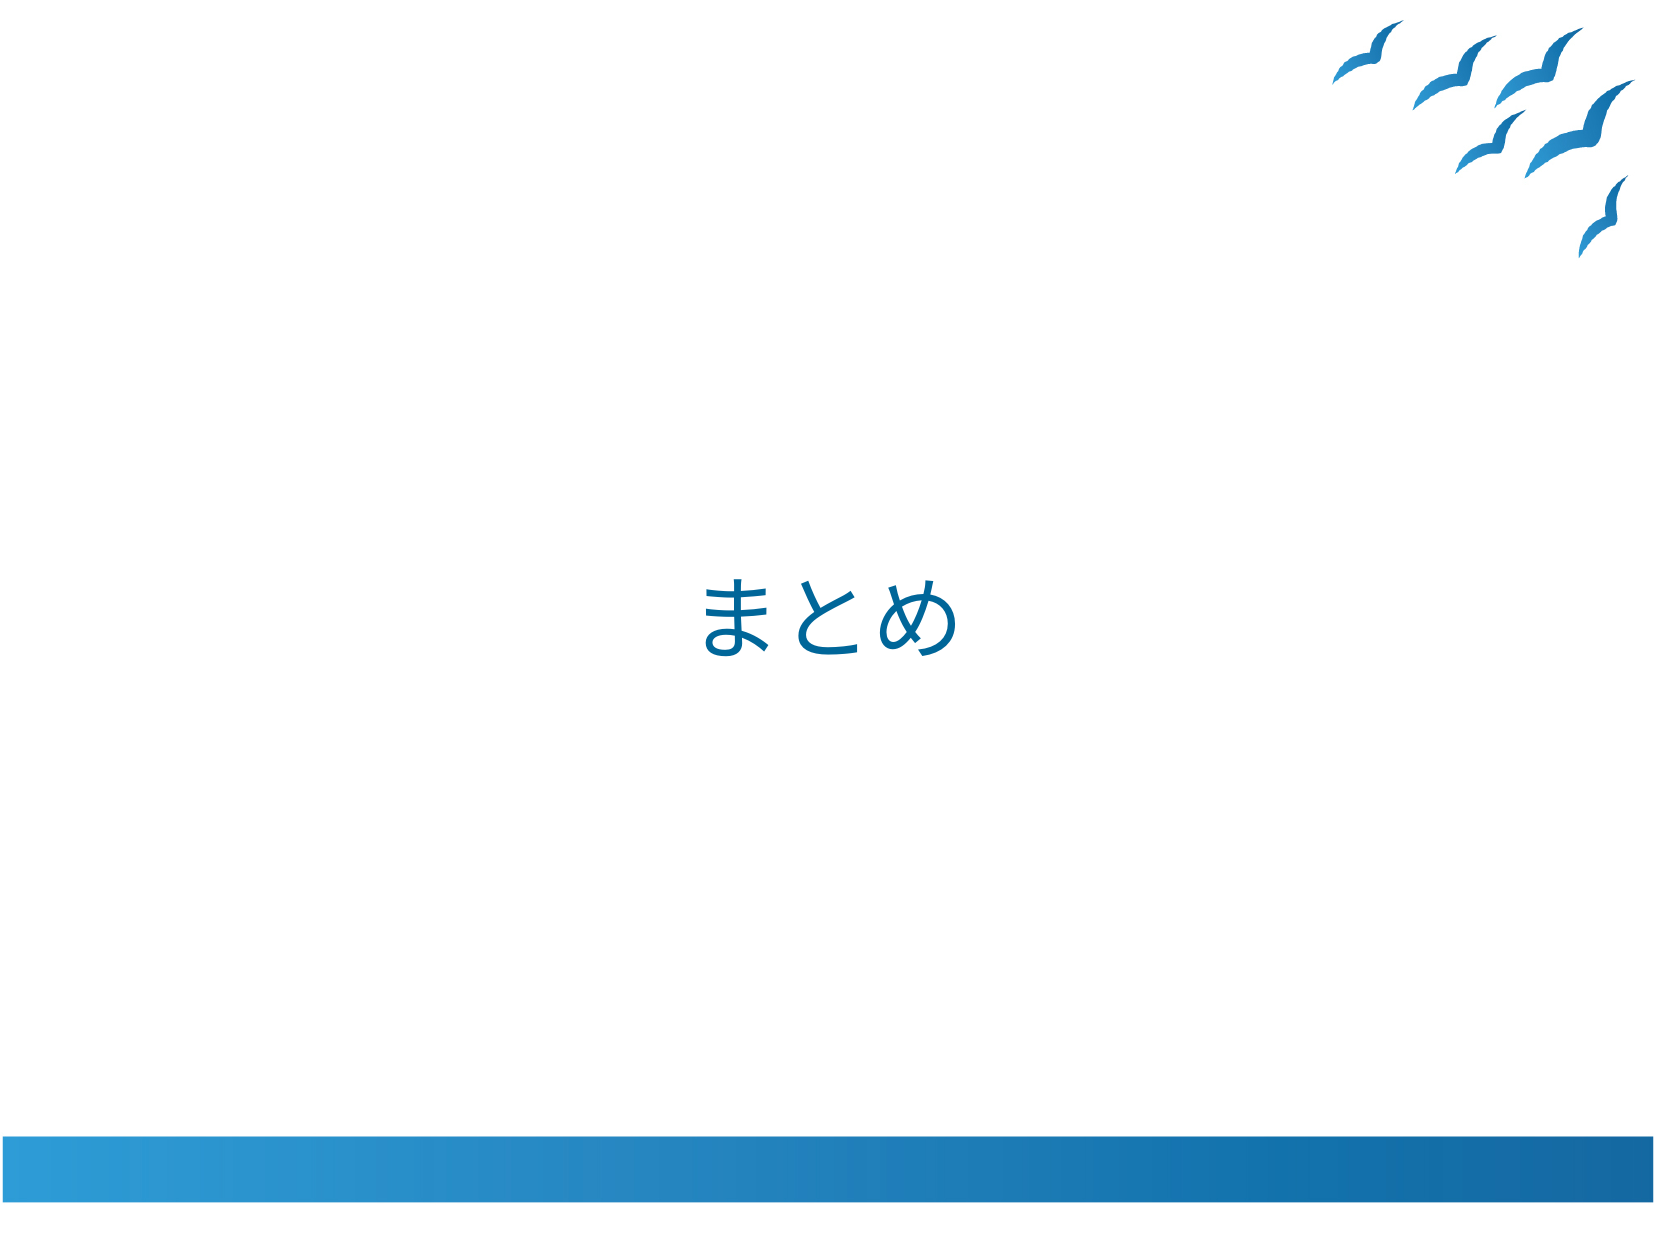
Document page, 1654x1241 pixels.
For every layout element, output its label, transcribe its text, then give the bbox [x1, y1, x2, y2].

picture [0, 0, 1654, 1241]
title まとめ [147, 546, 1506, 680]
